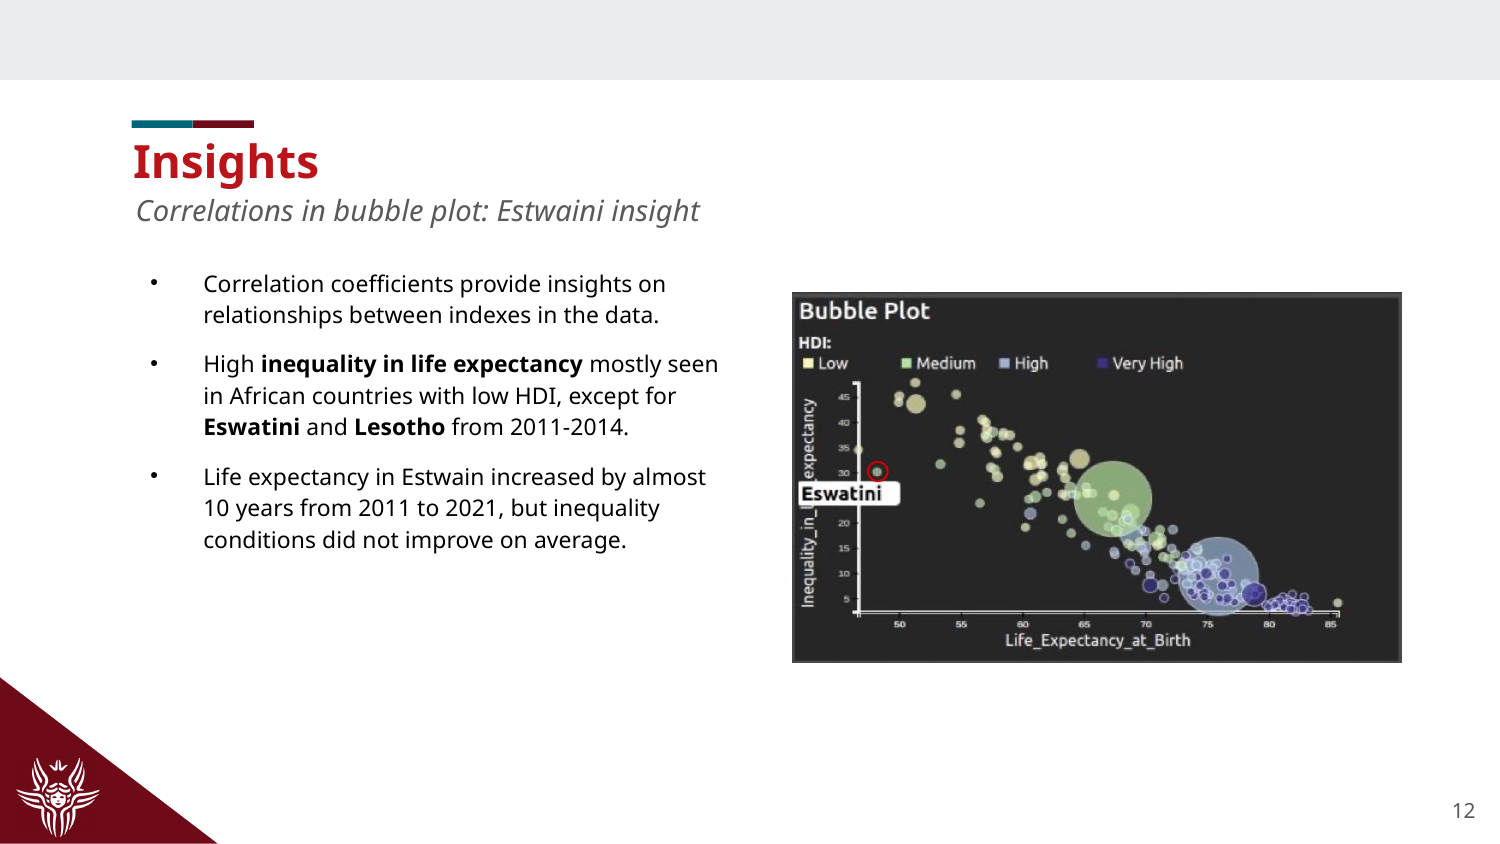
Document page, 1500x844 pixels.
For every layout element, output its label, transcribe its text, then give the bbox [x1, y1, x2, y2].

picture [792, 292, 1402, 663]
list Correlations in bubble plot: Estwaini insight [120, 172, 1382, 249]
list Correlation coefficients provide insights on relationships between indexes in the data. High inequality in life expectancy mostly seen in African countries with low HDI, except for Eswatini and Lesotho from 2011-2014. Life expectancy in Estwain increased by almost 10 years from 2011 to 2021, but inequality conditions did not improve on average. [117, 250, 741, 583]
slide_number <number> [1400, 779, 1491, 844]
picture [16, 758, 100, 839]
title Insights [118, 118, 1380, 206]
